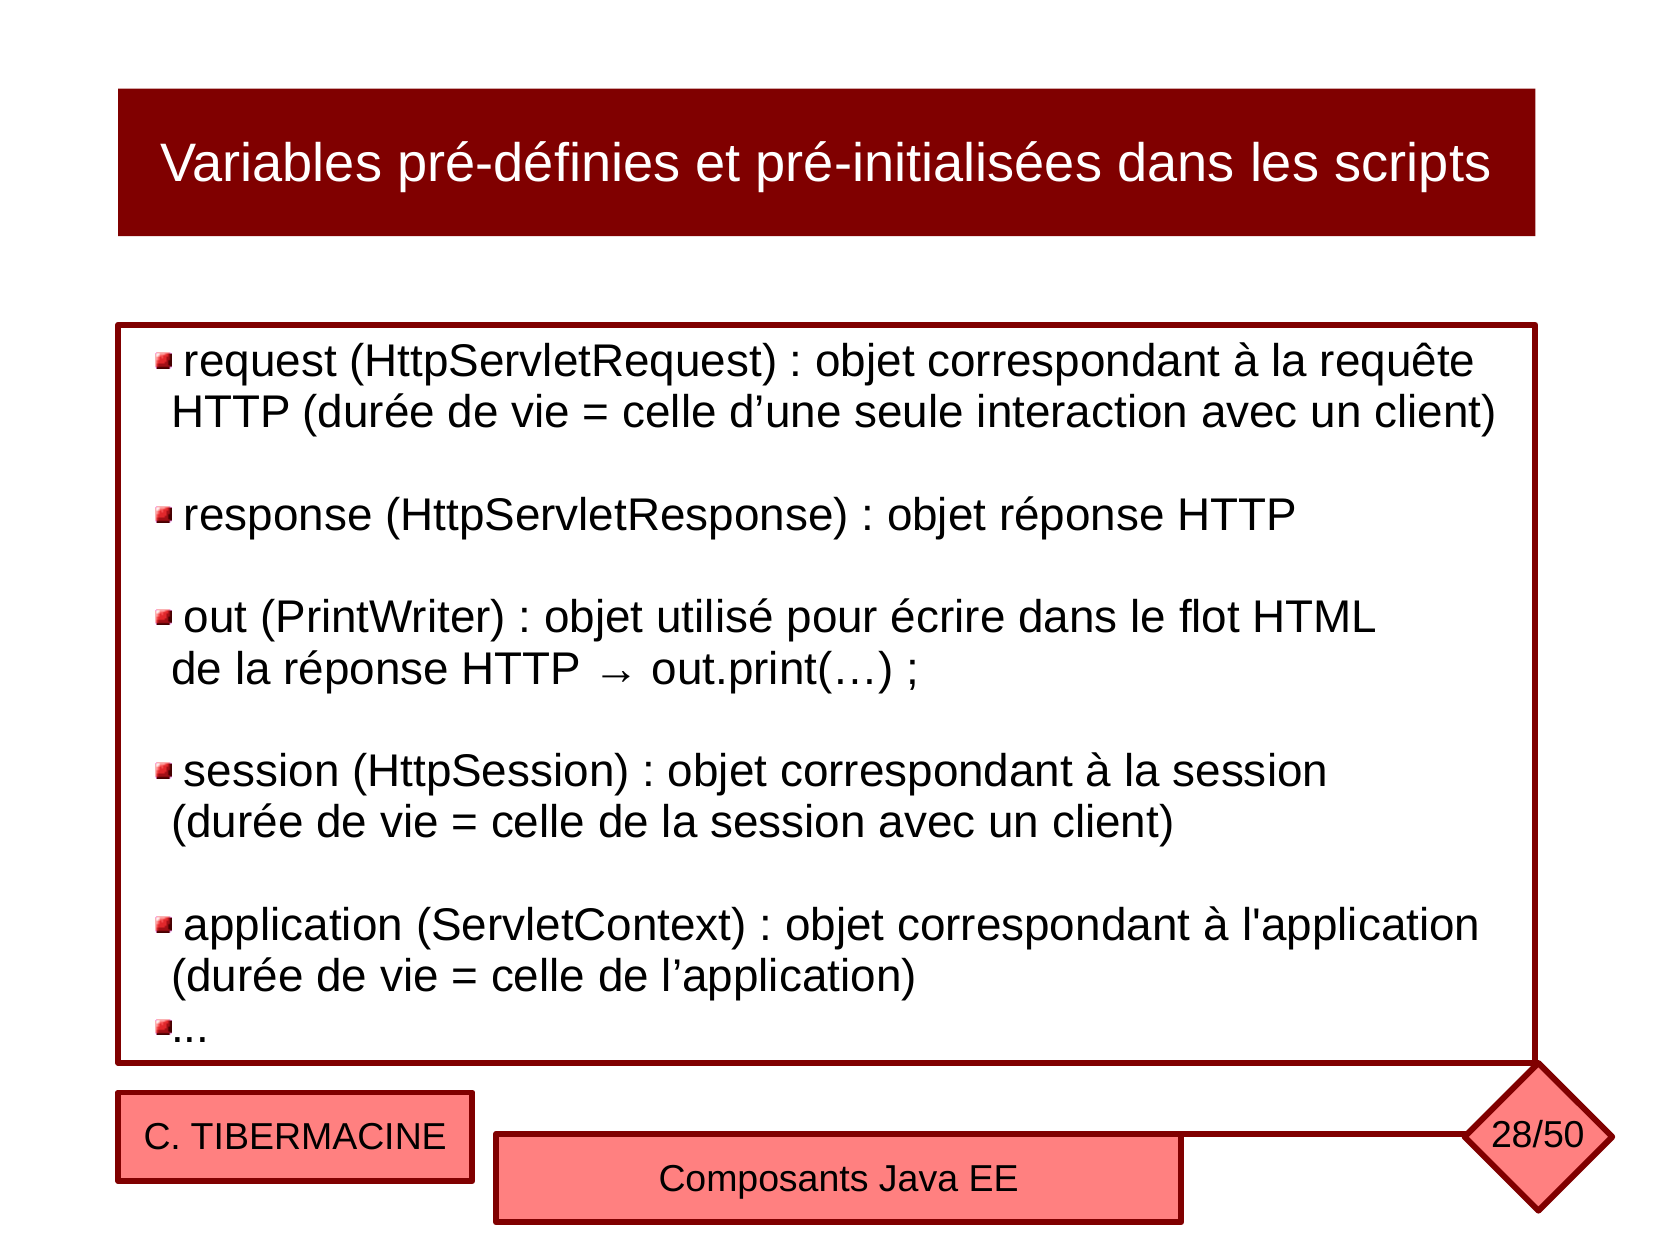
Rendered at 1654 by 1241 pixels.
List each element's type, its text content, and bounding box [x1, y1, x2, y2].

text_box [1495, 1062, 1582, 1106]
text_box request (HttpServletRequest) : objet correspondant à la requête HTTP (durée de vie = celle d’une seule interaction avec un client) response (HttpServletResponse) : objet réponse HTTP out (PrintWriter) : objet utilisé pour écrire dans le flot HTML de la réponse HTTP → out.print(…) ; session (HttpSession) : objet correspondant à la session (durée de vie = celle de la session avec un client) application (ServletContext) : objet correspondant à l'application (durée de vie = celle de l’application) ... [118, 324, 1536, 1063]
text_box [1464, 1125, 1476, 1149]
text_box Composants Java EE [496, 1133, 1182, 1223]
picture [155, 762, 172, 779]
picture [155, 609, 172, 625]
text_box <numéro>/50 [1476, 1106, 1607, 1206]
picture [155, 352, 172, 369]
picture [155, 1019, 172, 1035]
picture [155, 916, 172, 933]
text_box [1607, 1131, 1613, 1143]
text_box C. TIBERMACINE [118, 1092, 473, 1182]
text_box Variables pré-définies et pré-initialisées dans les scripts [118, 88, 1536, 237]
text_box [1533, 1206, 1544, 1211]
picture [155, 506, 172, 523]
